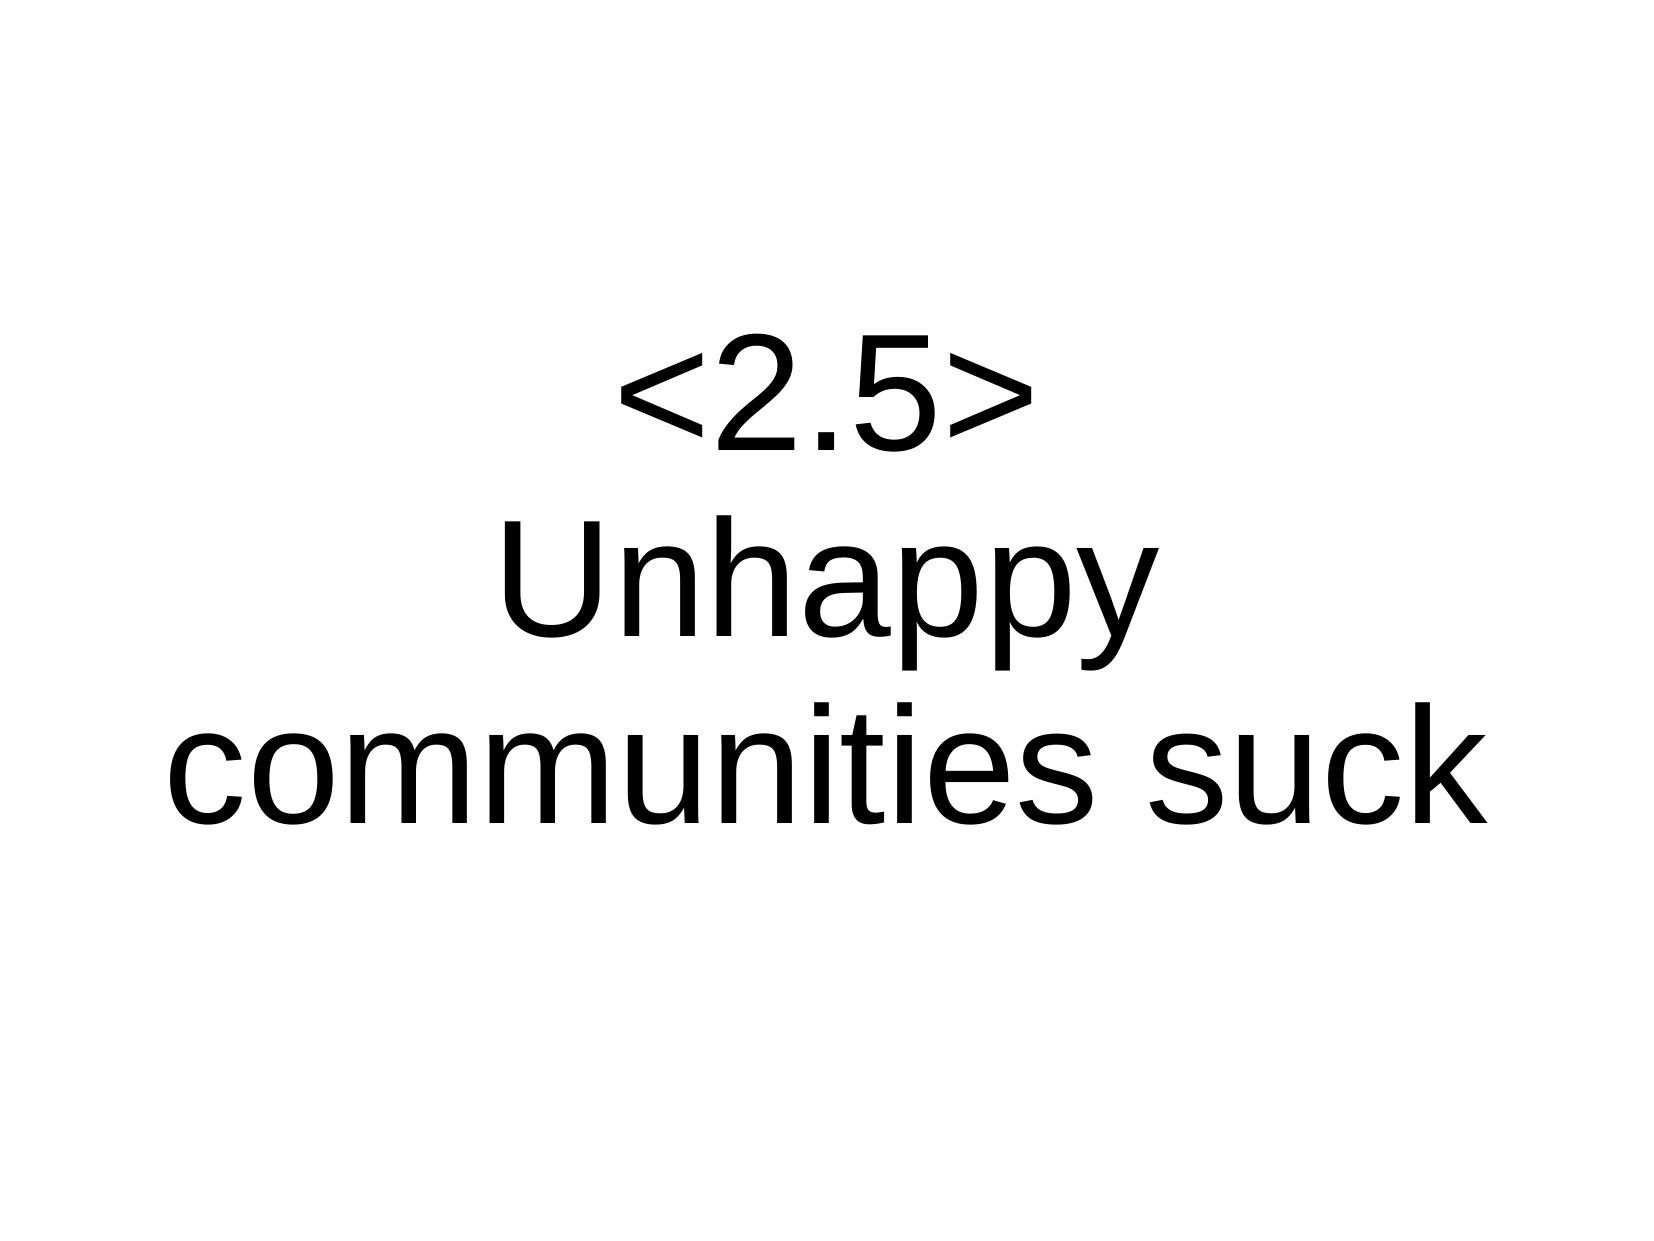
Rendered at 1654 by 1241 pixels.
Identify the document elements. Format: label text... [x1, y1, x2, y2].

subtitle <2.5> Unhappy communities suck [82, 49, 1571, 1109]
